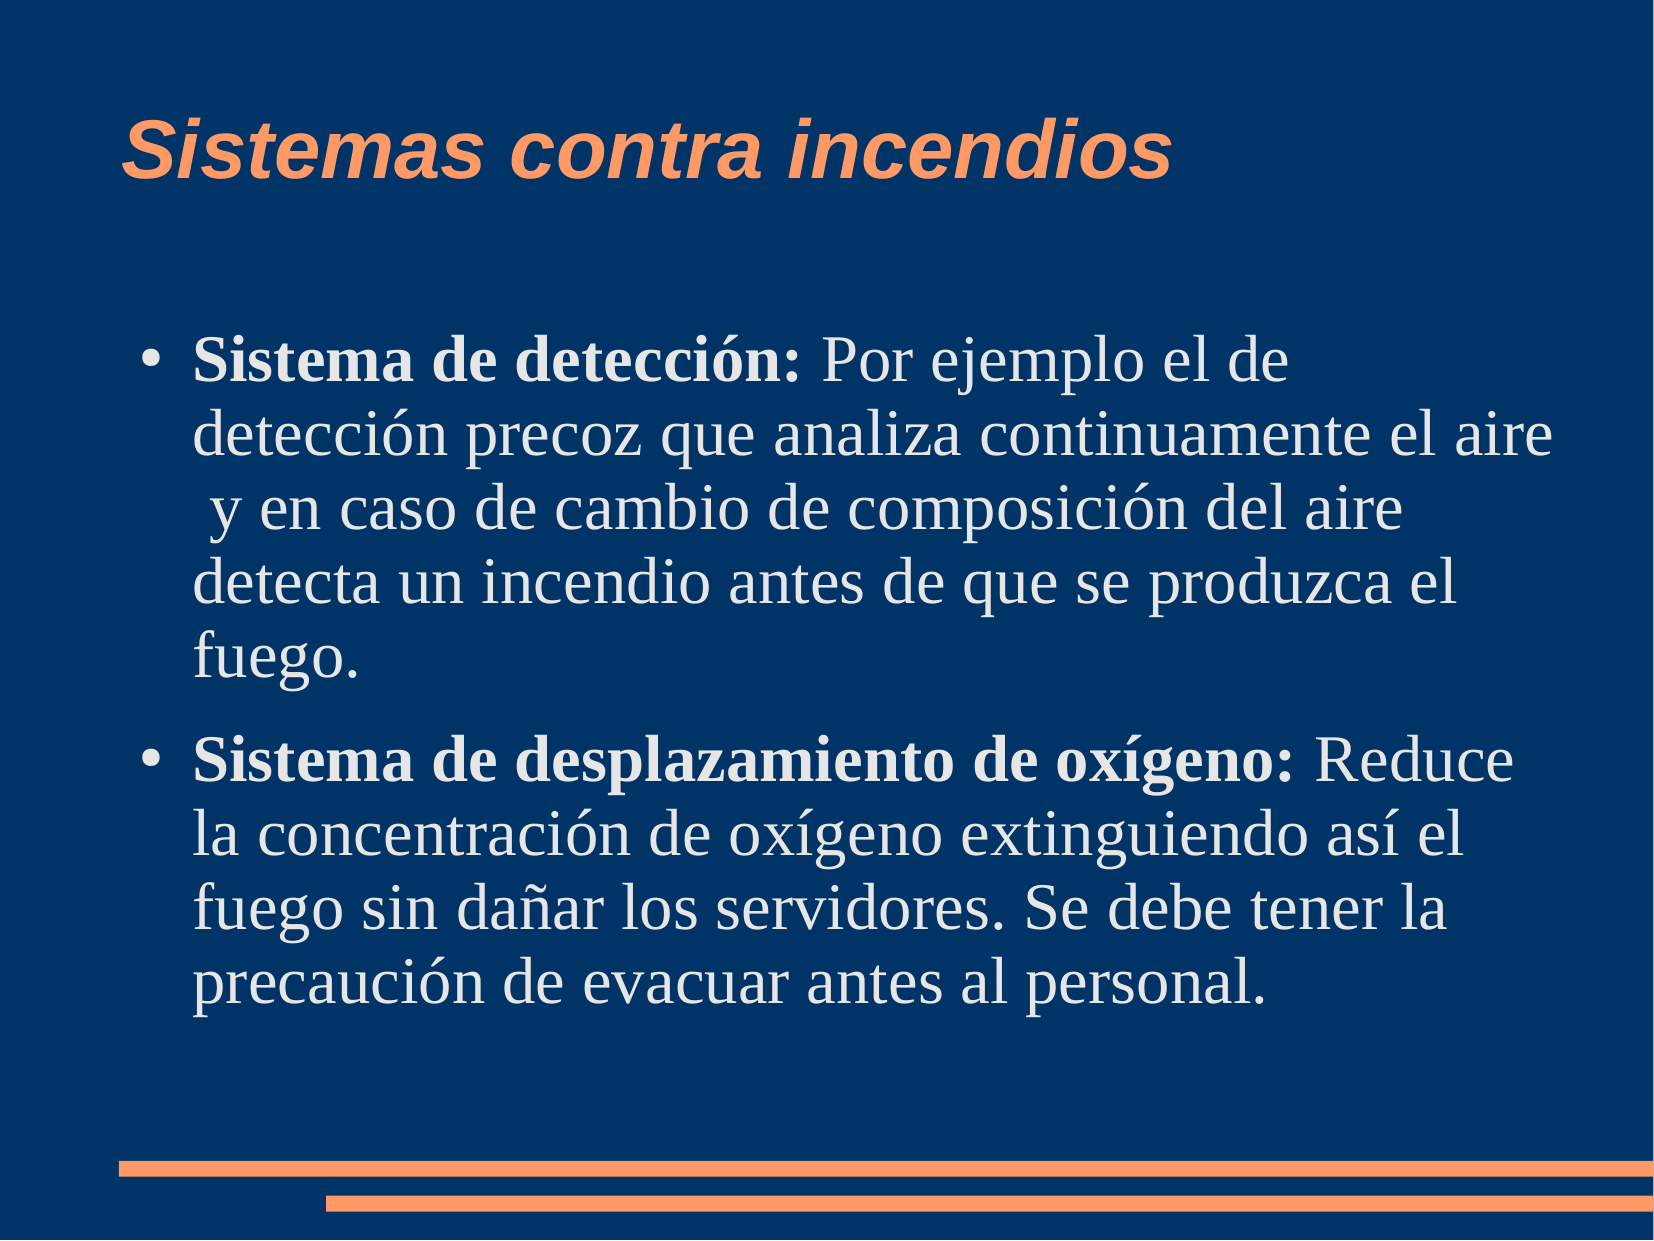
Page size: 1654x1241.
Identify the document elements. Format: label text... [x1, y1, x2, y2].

title Sistemas contra incendios [121, 53, 1534, 246]
list Sistema de detección: Por ejemplo el de detección precoz que analiza continuamente el aire y en caso de cambio de composición del aire detecta un incendio antes de que se produzca el fuego. Sistema de desplazamiento de oxígeno: Reduce la concentración de oxígeno extinguiendo así el fuego sin dañar los servidores. Se debe tener la precaución de evacuar antes al personal. [121, 322, 1561, 1118]
